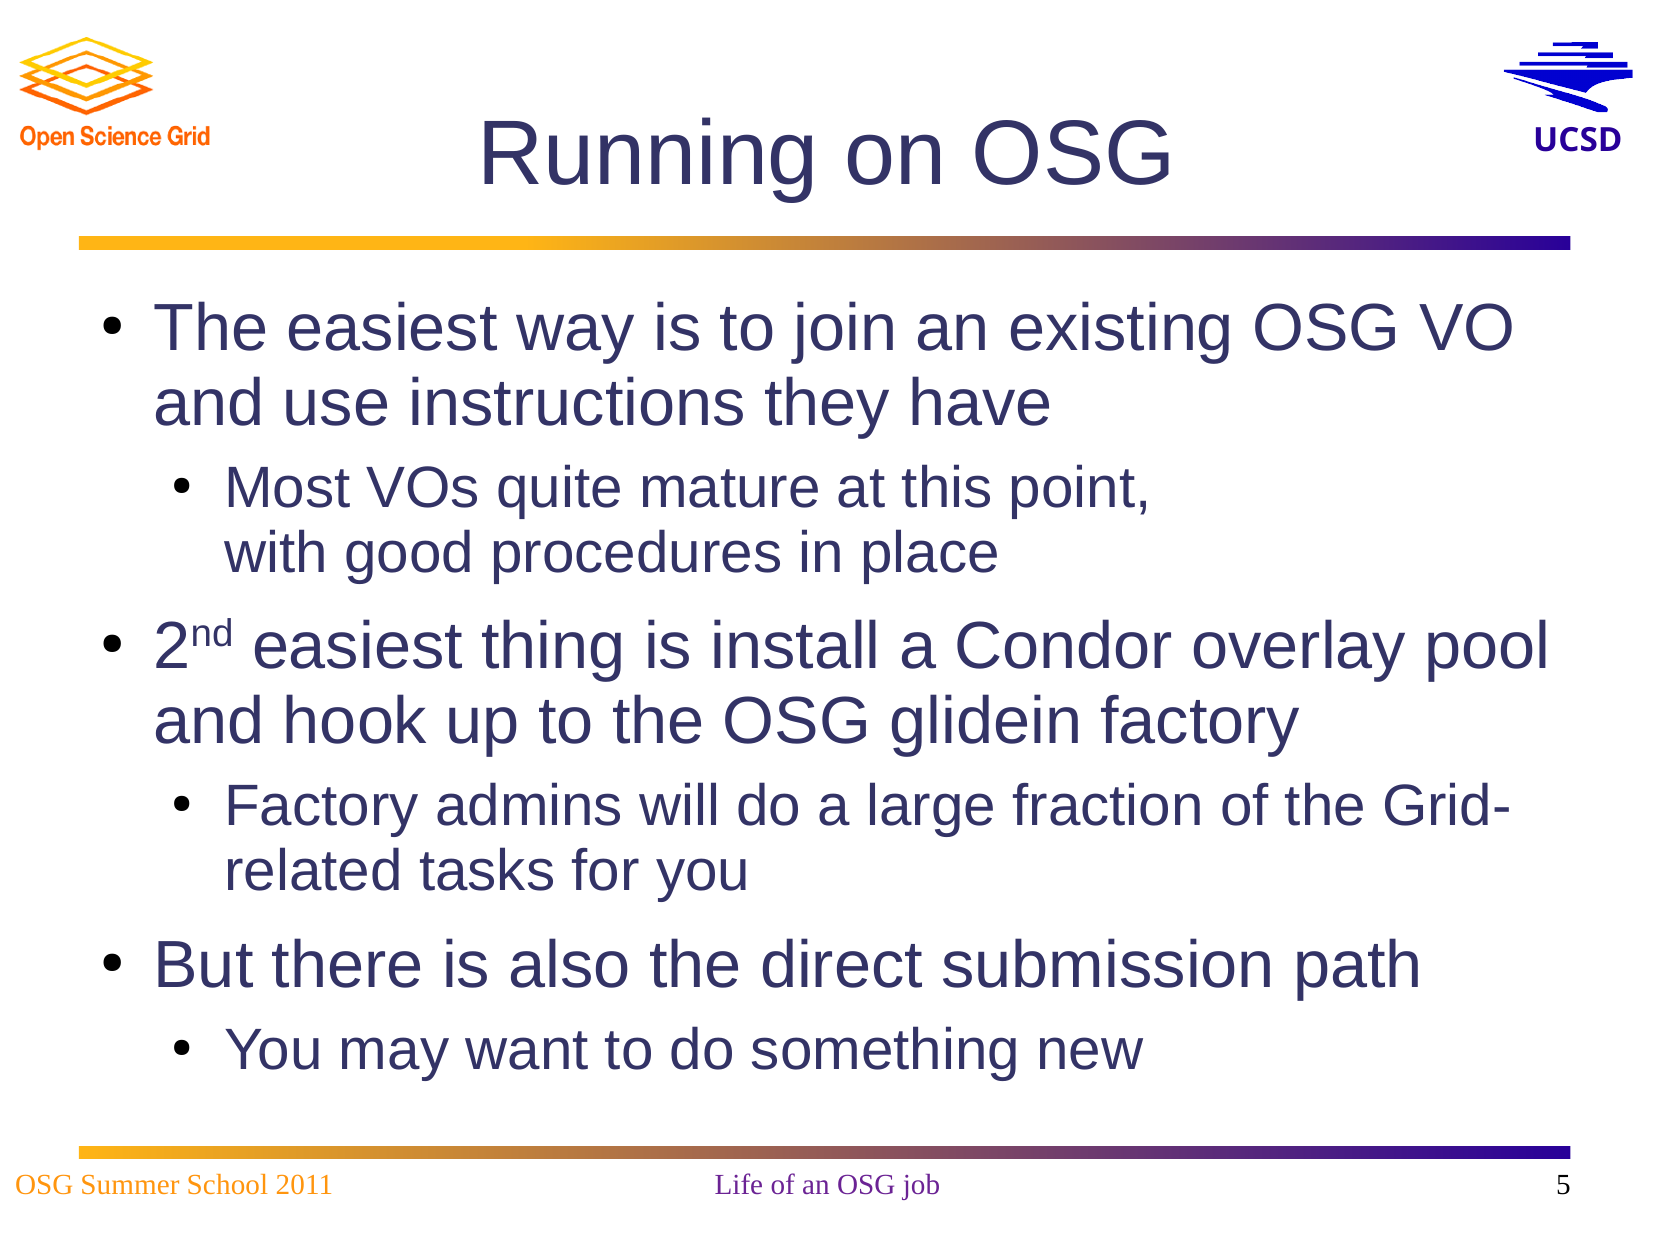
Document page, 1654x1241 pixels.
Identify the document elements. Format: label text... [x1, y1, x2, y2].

picture [1495, 42, 1637, 118]
title Running on OSG [82, 56, 1571, 250]
list The easiest way is to join an existing OSG VO and use instructions they have Most VOs quite mature at this point, with good procedures in place 2nd easiest thing is install a Condor overlay pool and hook up to the OSG glidein factory Factory admins will do a large fraction of the Grid-related tasks for you But there is also the direct submission path You may want to do something new [82, 290, 1571, 1109]
picture [0, 14, 229, 167]
